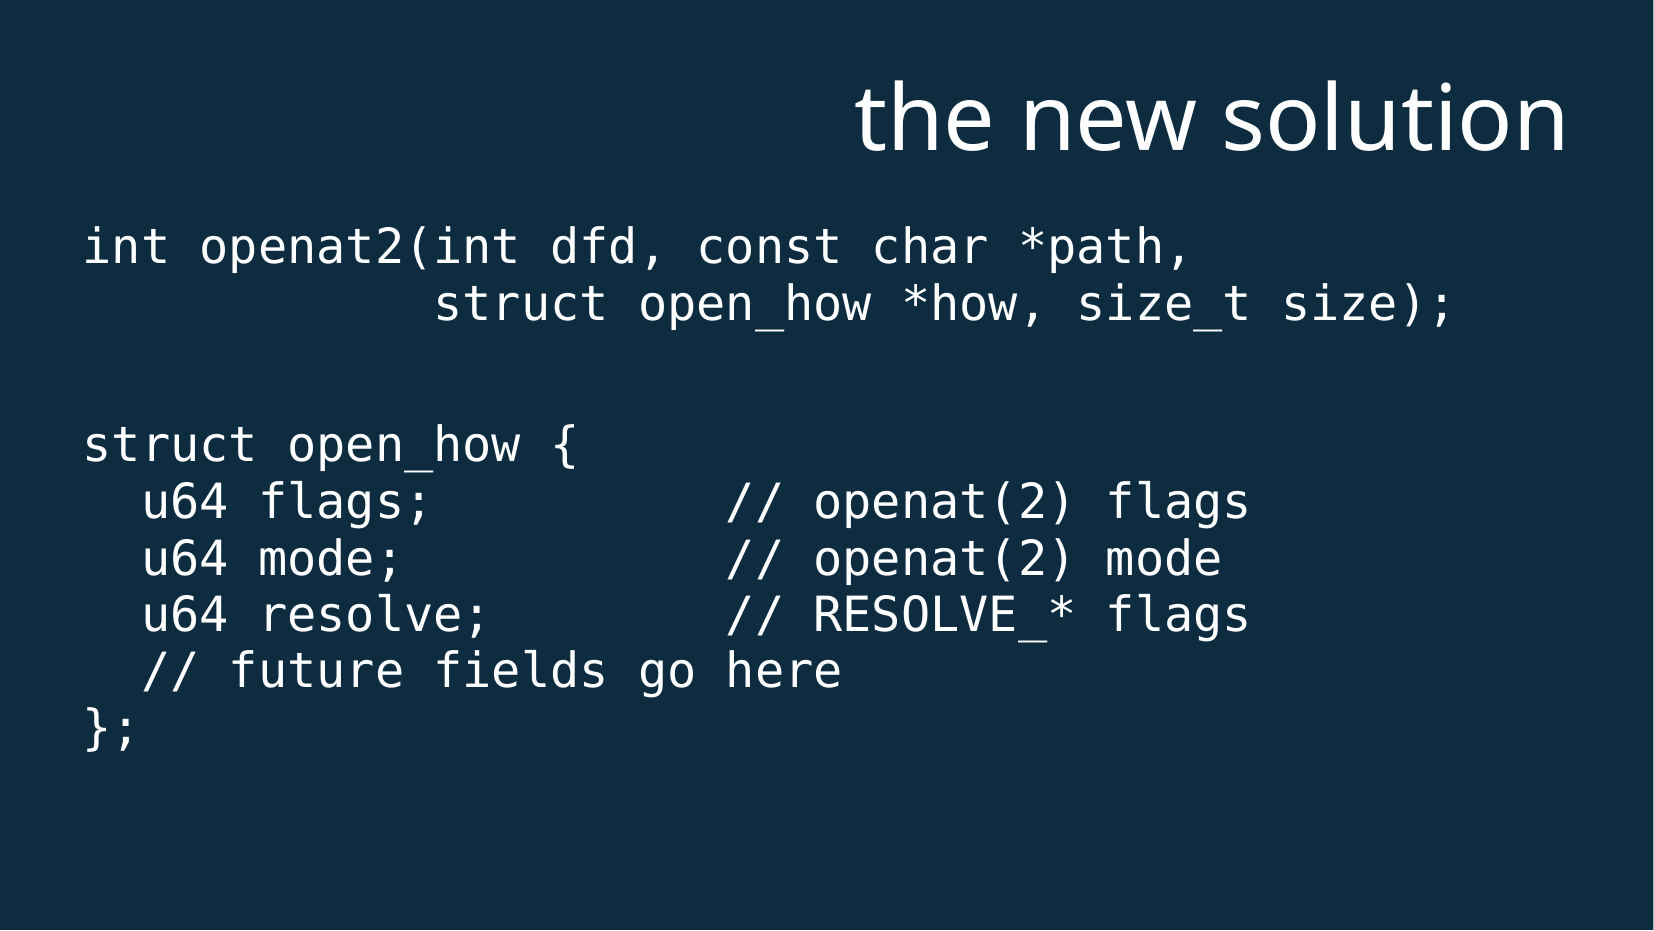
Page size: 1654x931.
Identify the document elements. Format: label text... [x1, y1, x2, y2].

title the new solution [82, 37, 1571, 193]
list int openat2(int dfd, const char *path, struct open_how *how, size_t size); struct open_how { u64 flags; // openat(2) flags u64 mode; // openat(2) mode u64 resolve; // RESOLVE_* flags // future fields go here }; [82, 217, 1571, 758]
